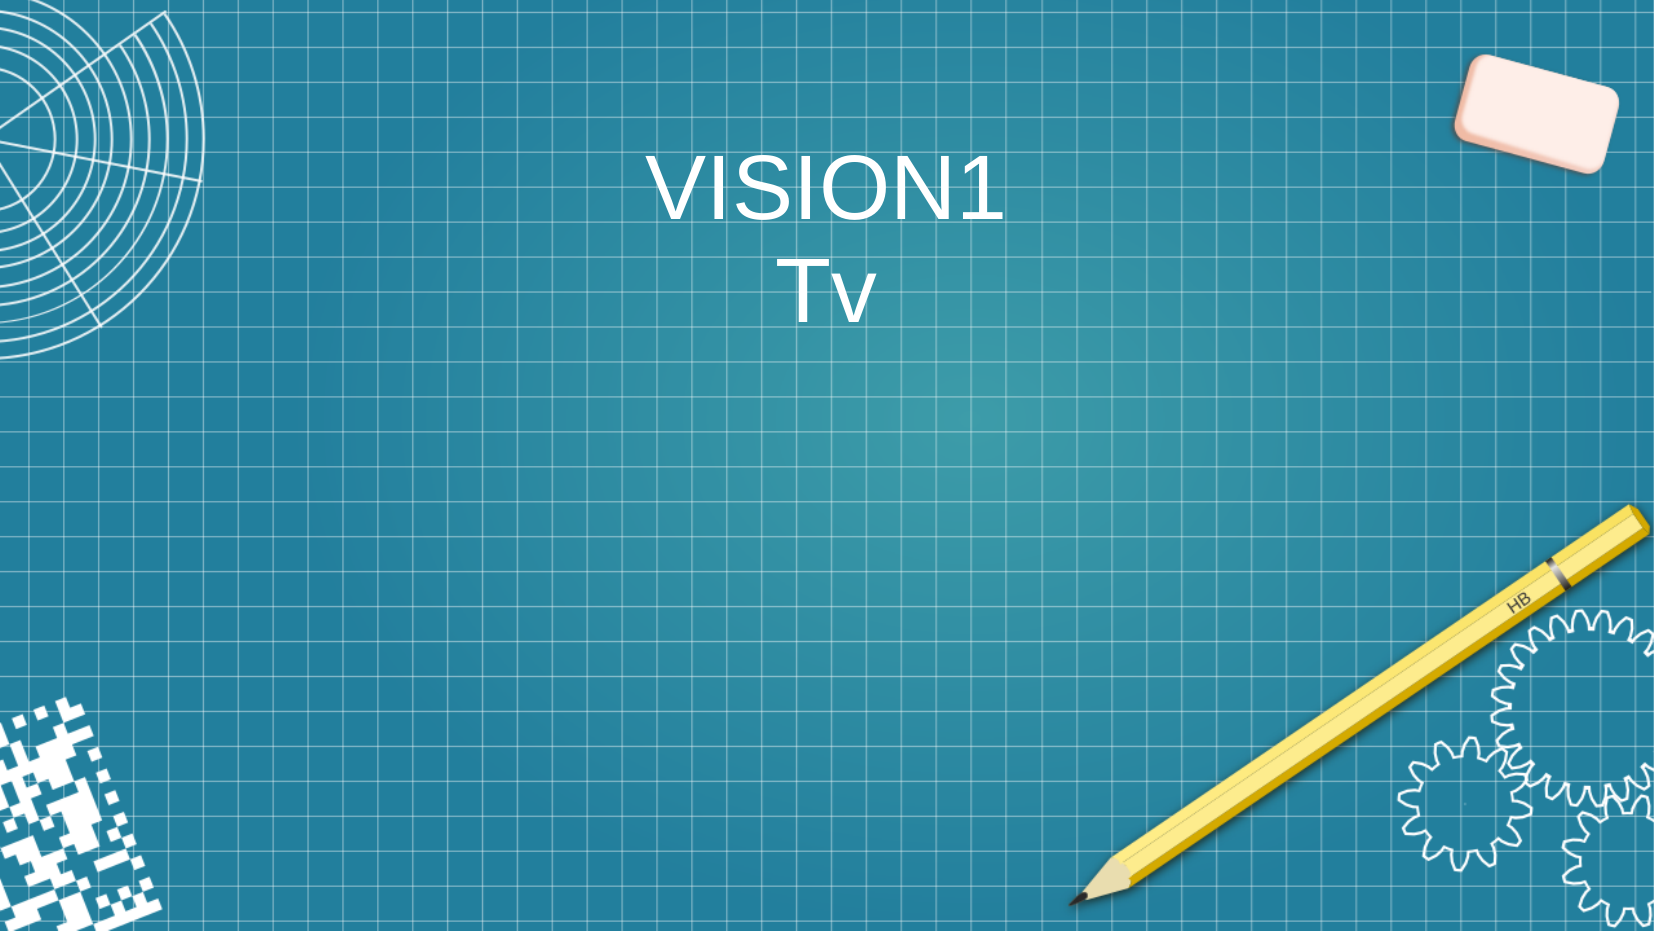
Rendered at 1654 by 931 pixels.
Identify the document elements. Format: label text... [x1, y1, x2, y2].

picture [0, 0, 1654, 931]
title VISION1 Tv [82, 132, 1571, 346]
